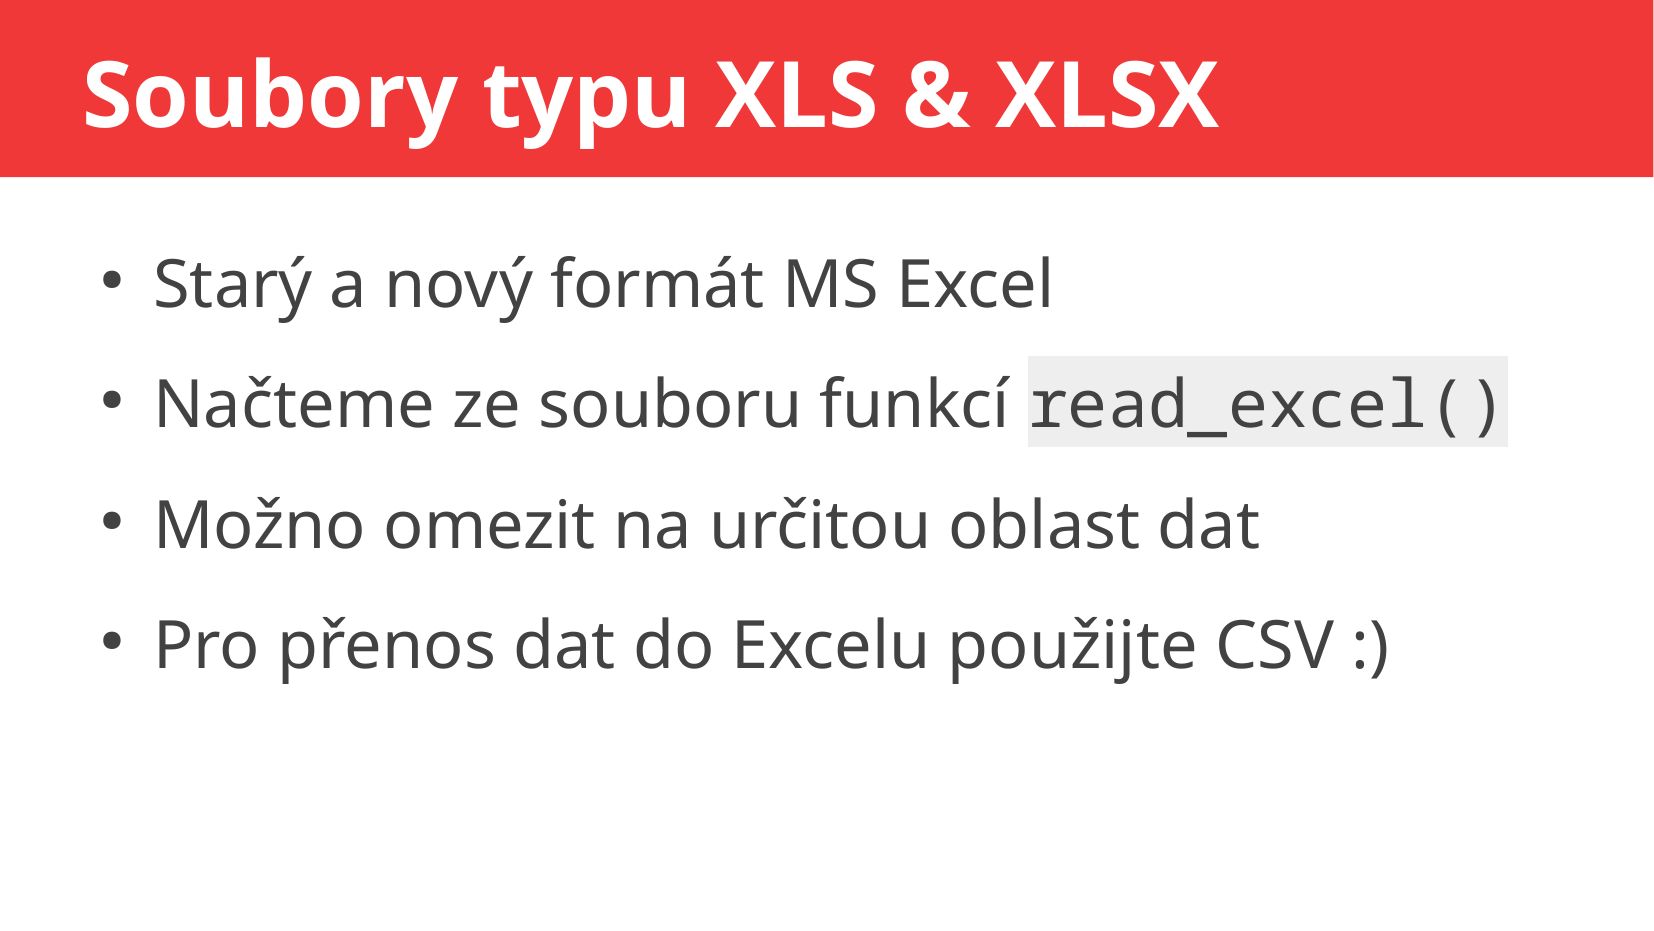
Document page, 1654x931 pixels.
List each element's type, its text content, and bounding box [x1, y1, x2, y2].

list Starý a nový formát MS Excel Načteme ze souboru funkcí read_excel() Možno omezit na určitou oblast dat Pro přenos dat do Excelu použijte CSV :) [82, 236, 1563, 810]
title Soubory typu XLS & XLSX [82, 14, 1571, 171]
